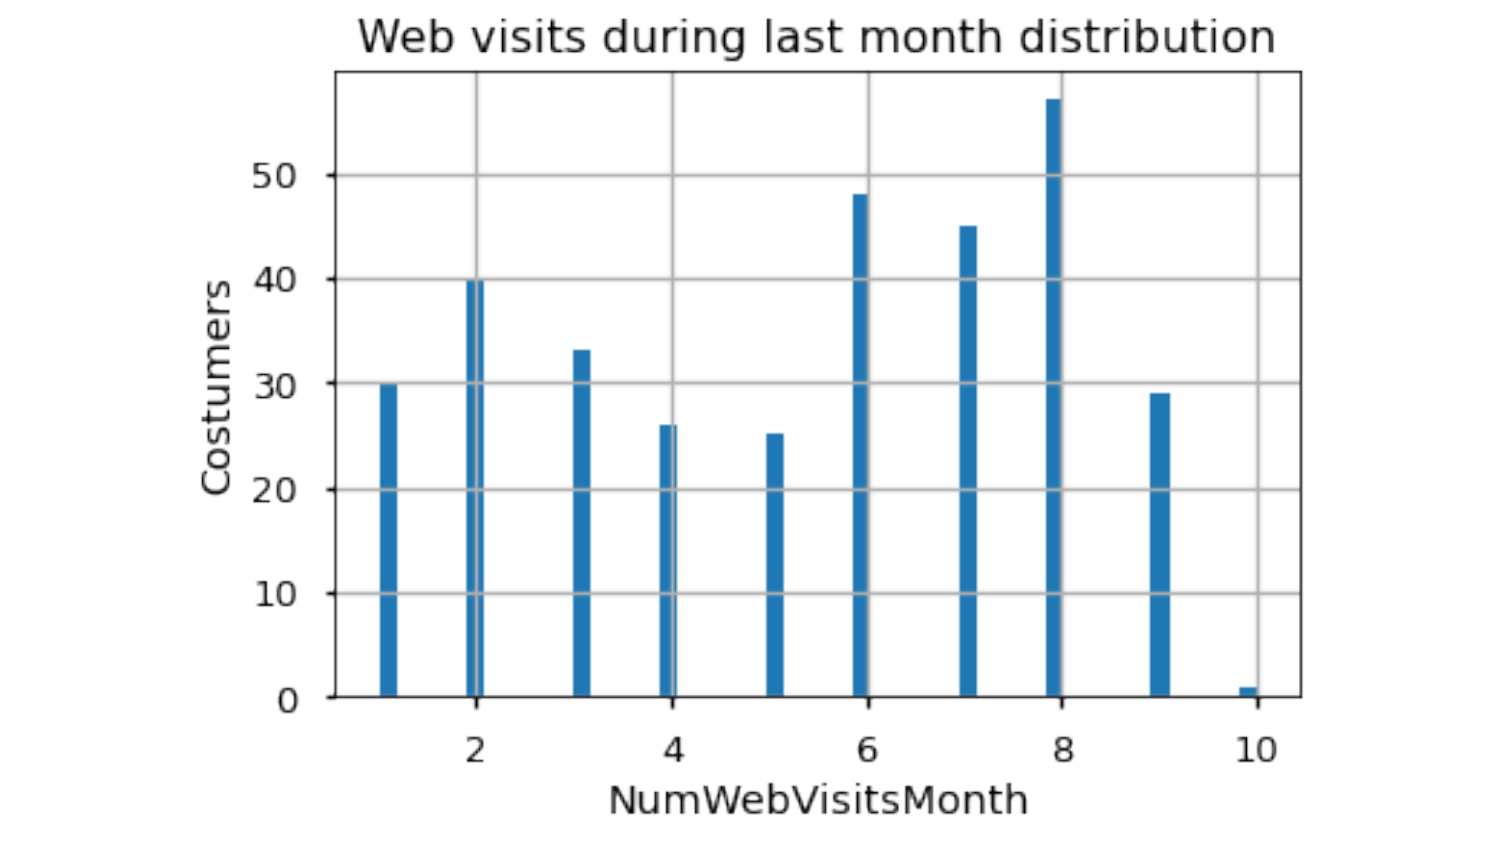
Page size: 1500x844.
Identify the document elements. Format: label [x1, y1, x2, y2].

picture [179, 0, 1321, 844]
